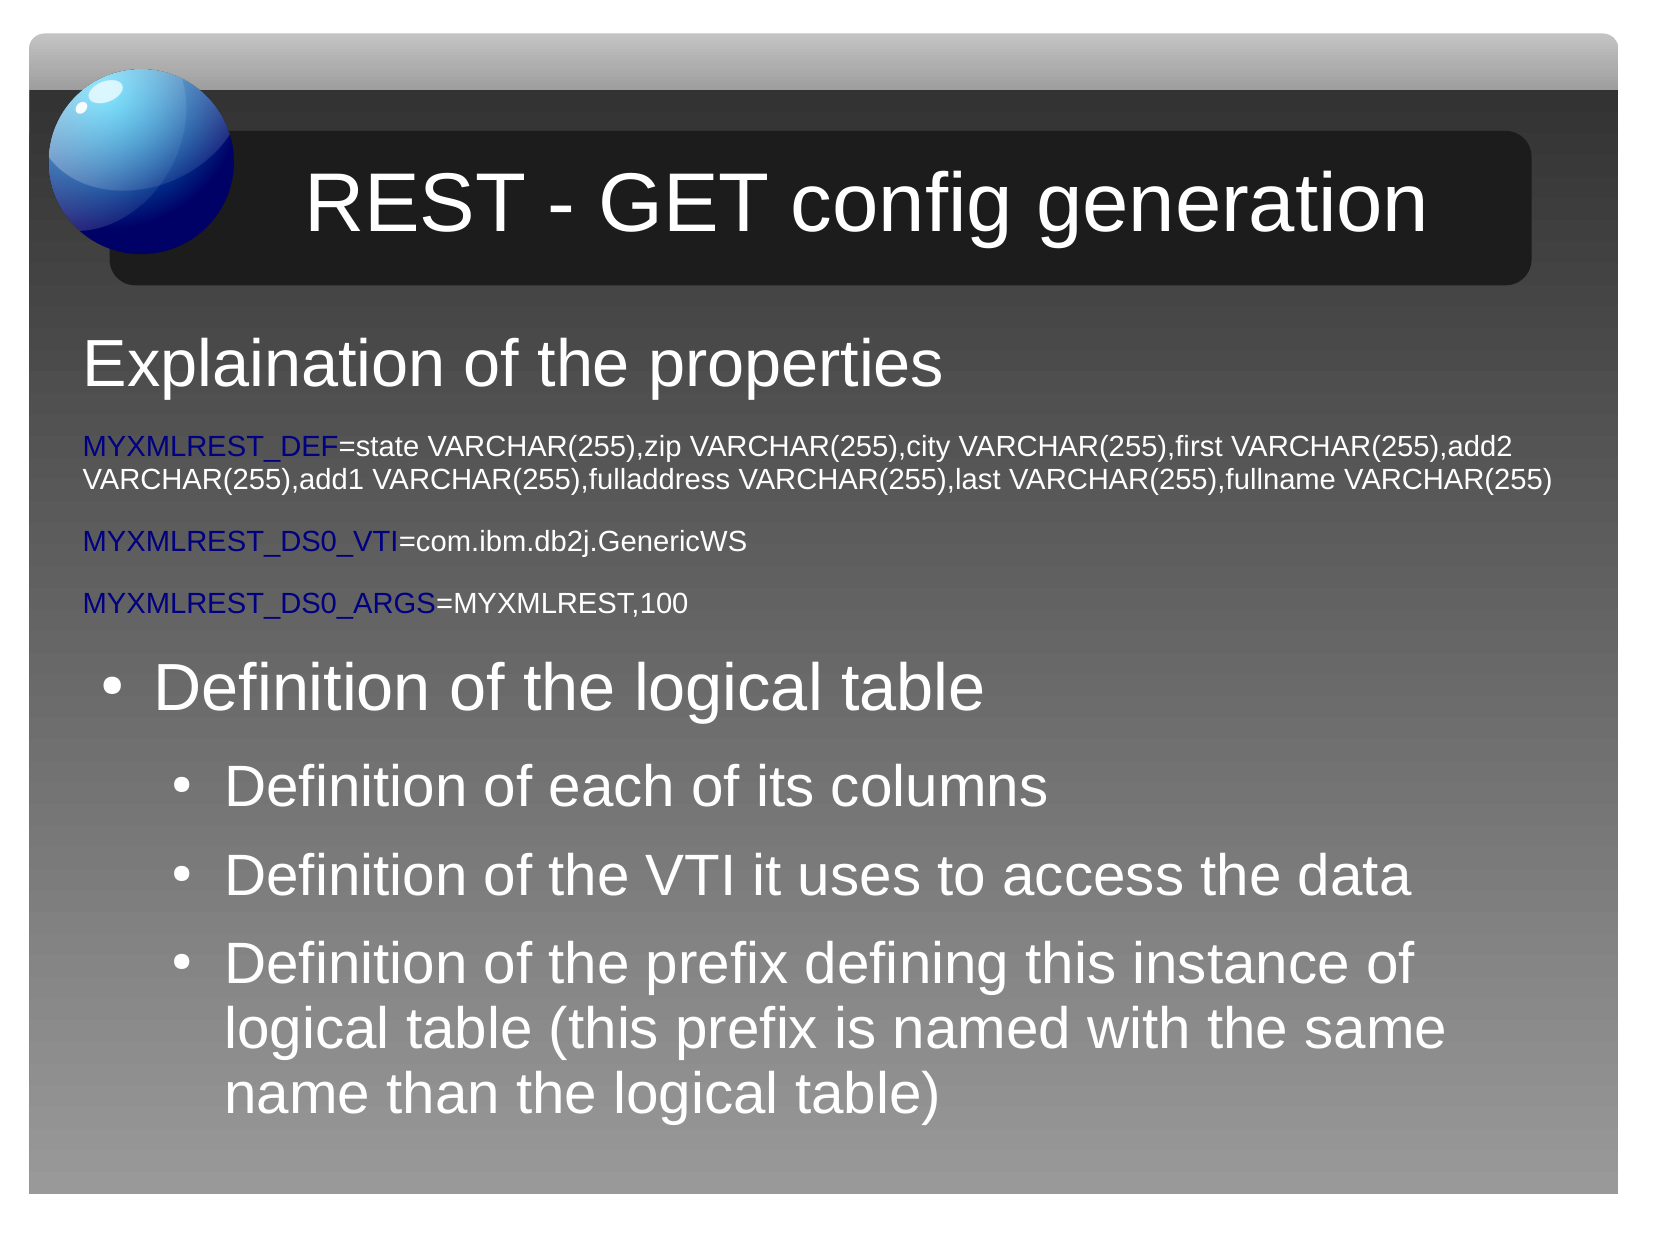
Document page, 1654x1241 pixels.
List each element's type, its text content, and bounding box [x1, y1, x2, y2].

picture [29, 57, 253, 266]
list Explaination of the properties MYXMLREST_DEF=state VARCHAR(255),zip VARCHAR(255),city VARCHAR(255),first VARCHAR(255),add2 VARCHAR(255),add1 VARCHAR(255),fulladdress VARCHAR(255),last VARCHAR(255),fullname VARCHAR(255) MYXMLREST_DS0_VTI=com.ibm.db2j.GenericWS MYXMLREST_DS0_ARGS=MYXMLREST,100 Definition of the logical table Definition of each of its columns Definition of the VTI it uses to access the data Definition of the prefix defining this instance of logical table (this prefix is named with the same name than the logical table) [82, 325, 1571, 1130]
title REST - GET config generation [82, 137, 1571, 267]
